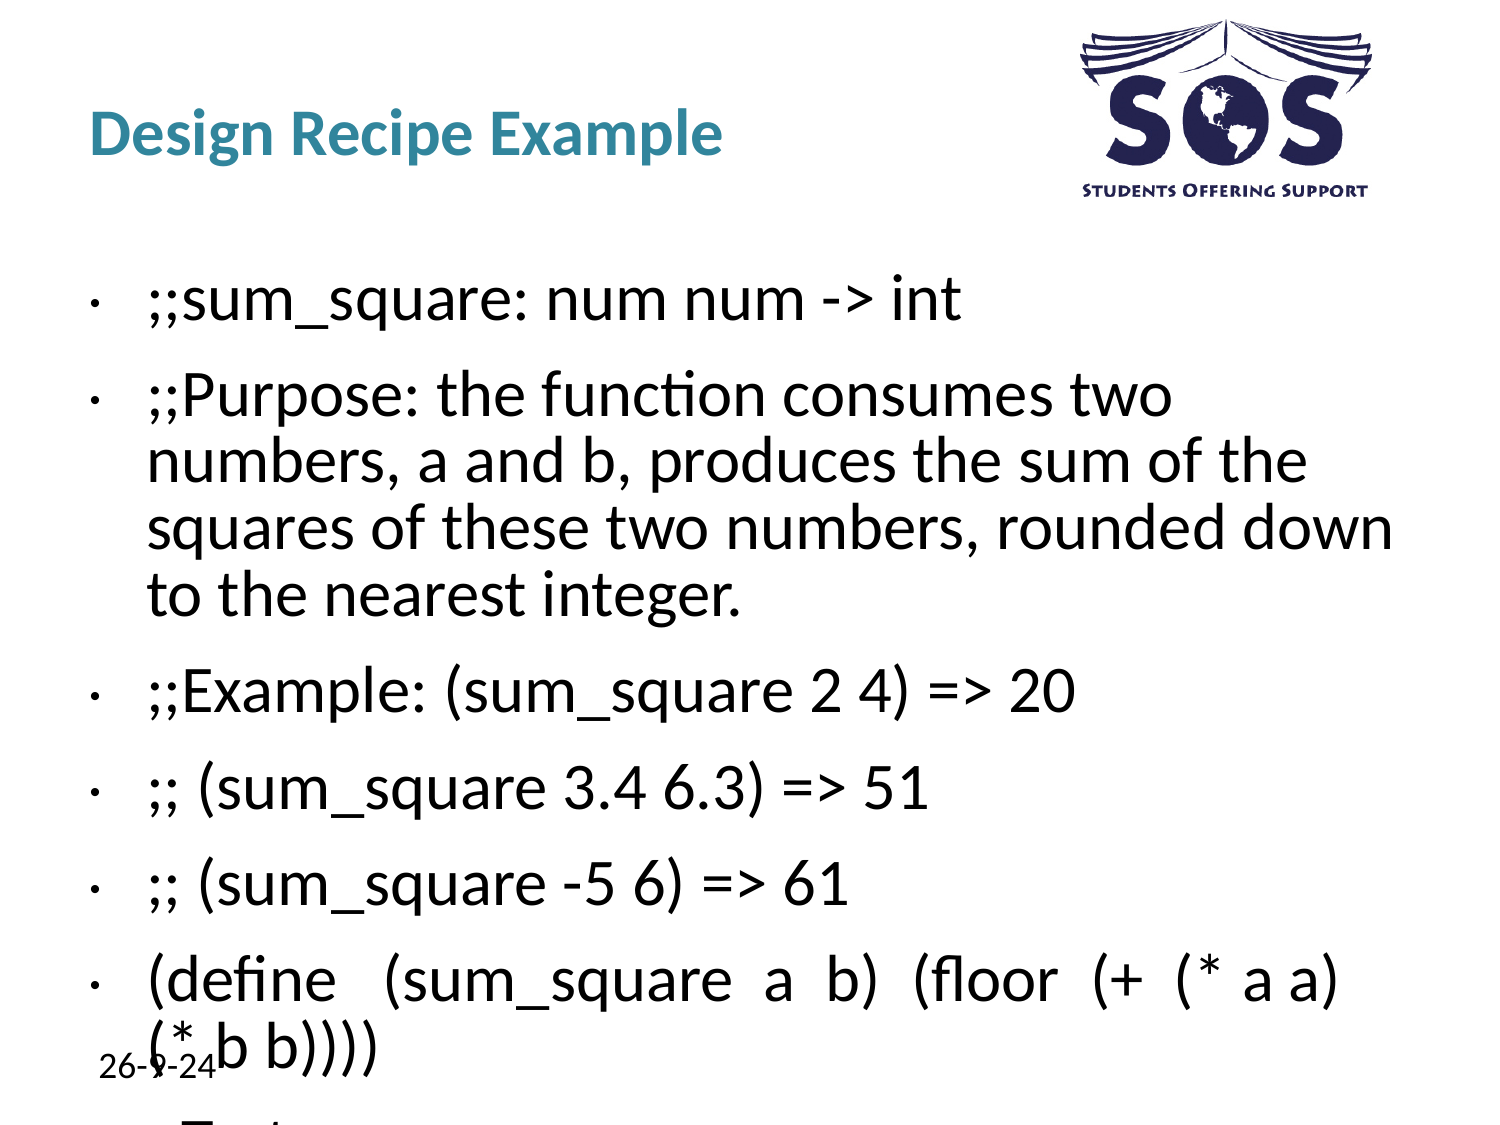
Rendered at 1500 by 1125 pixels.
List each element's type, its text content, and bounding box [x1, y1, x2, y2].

picture [1080, 19, 1372, 197]
title Design Recipe Example [75, 45, 1425, 233]
list ;;sum_square: num num -> int ;;Purpose: the function consumes two numbers, a and b, produces the sum of the squares of these two numbers, rounded down to the nearest integer. ;;Example: (sum_square 2 4) => 20 ;; (sum_square 3.4 6.3) => 51 ;; (sum_square -5 6) => 61 (define (sum_square a b) (floor (+ (* a a) (* b b)))) ;;Tests (check_expect (sum_square 2 4) 20) (check_expect (sum_square 3.4 6.3) 51) (check_expect (sum_square -5 6) 61) [75, 262, 1425, 1005]
